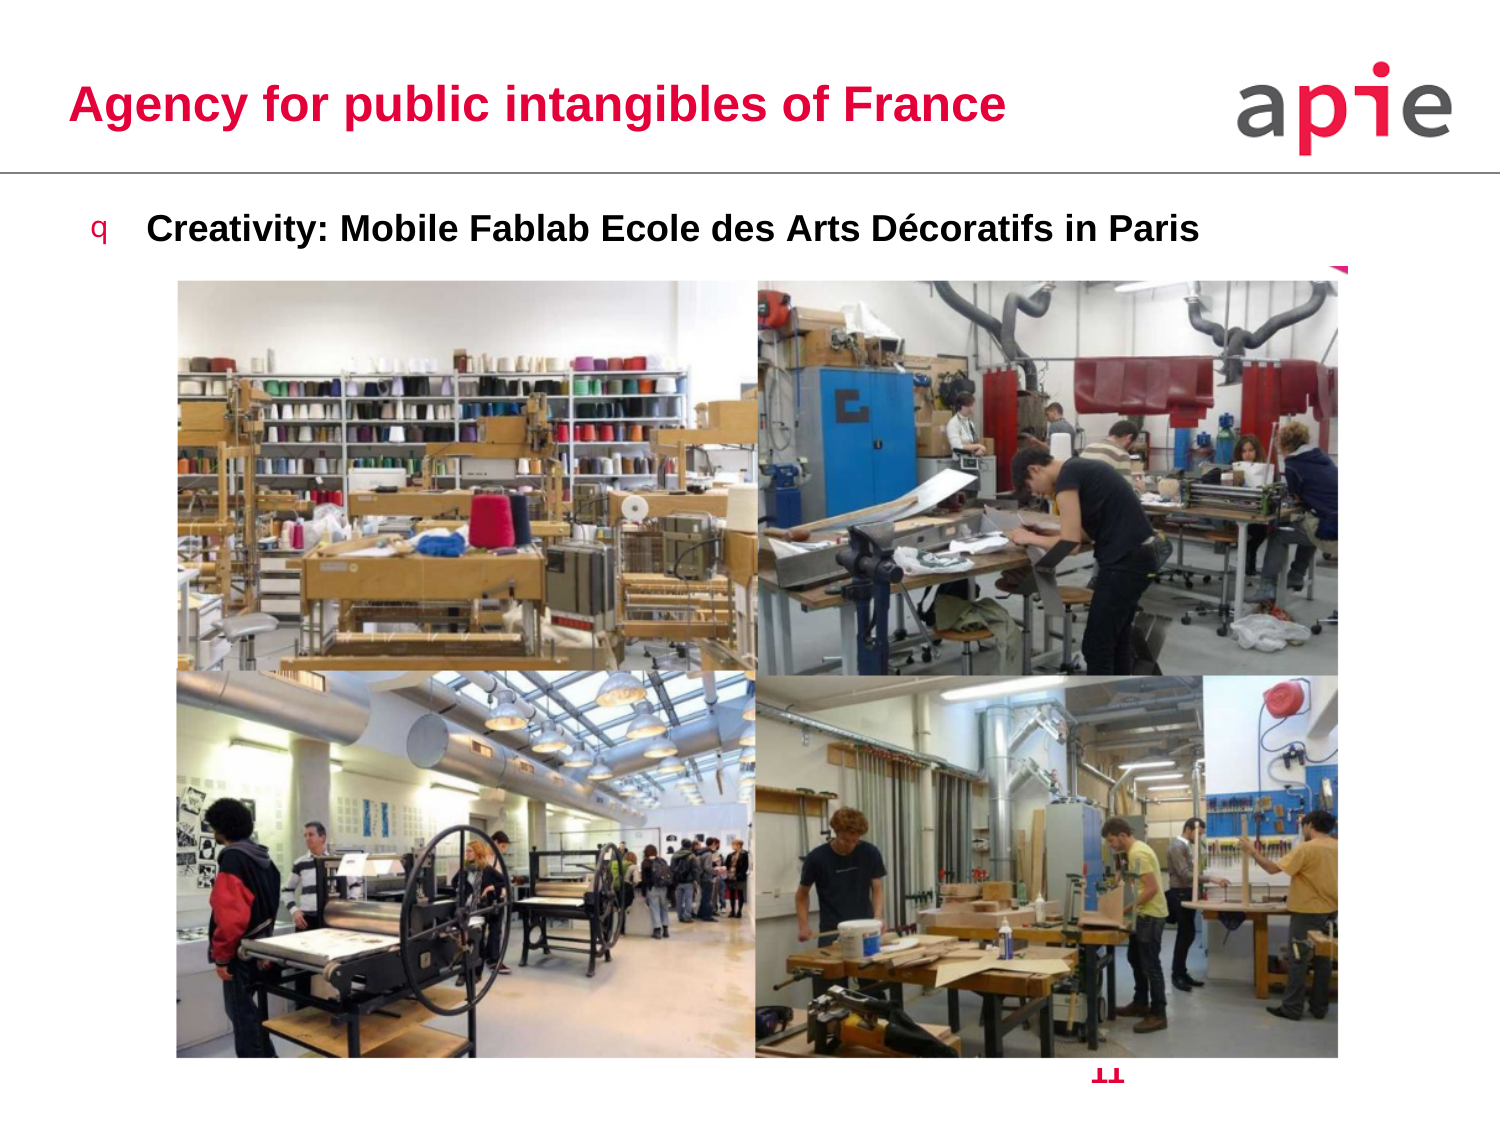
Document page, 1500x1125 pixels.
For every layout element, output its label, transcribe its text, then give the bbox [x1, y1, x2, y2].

text_box Agency for public intangibles of France [53, 43, 1164, 160]
list Creativity: Mobile Fablab Ecole des Arts Décoratifs in Paris [75, 196, 1483, 858]
text_box [1074, 1042, 1426, 1103]
picture [158, 266, 1348, 1068]
picture [1234, 58, 1456, 161]
